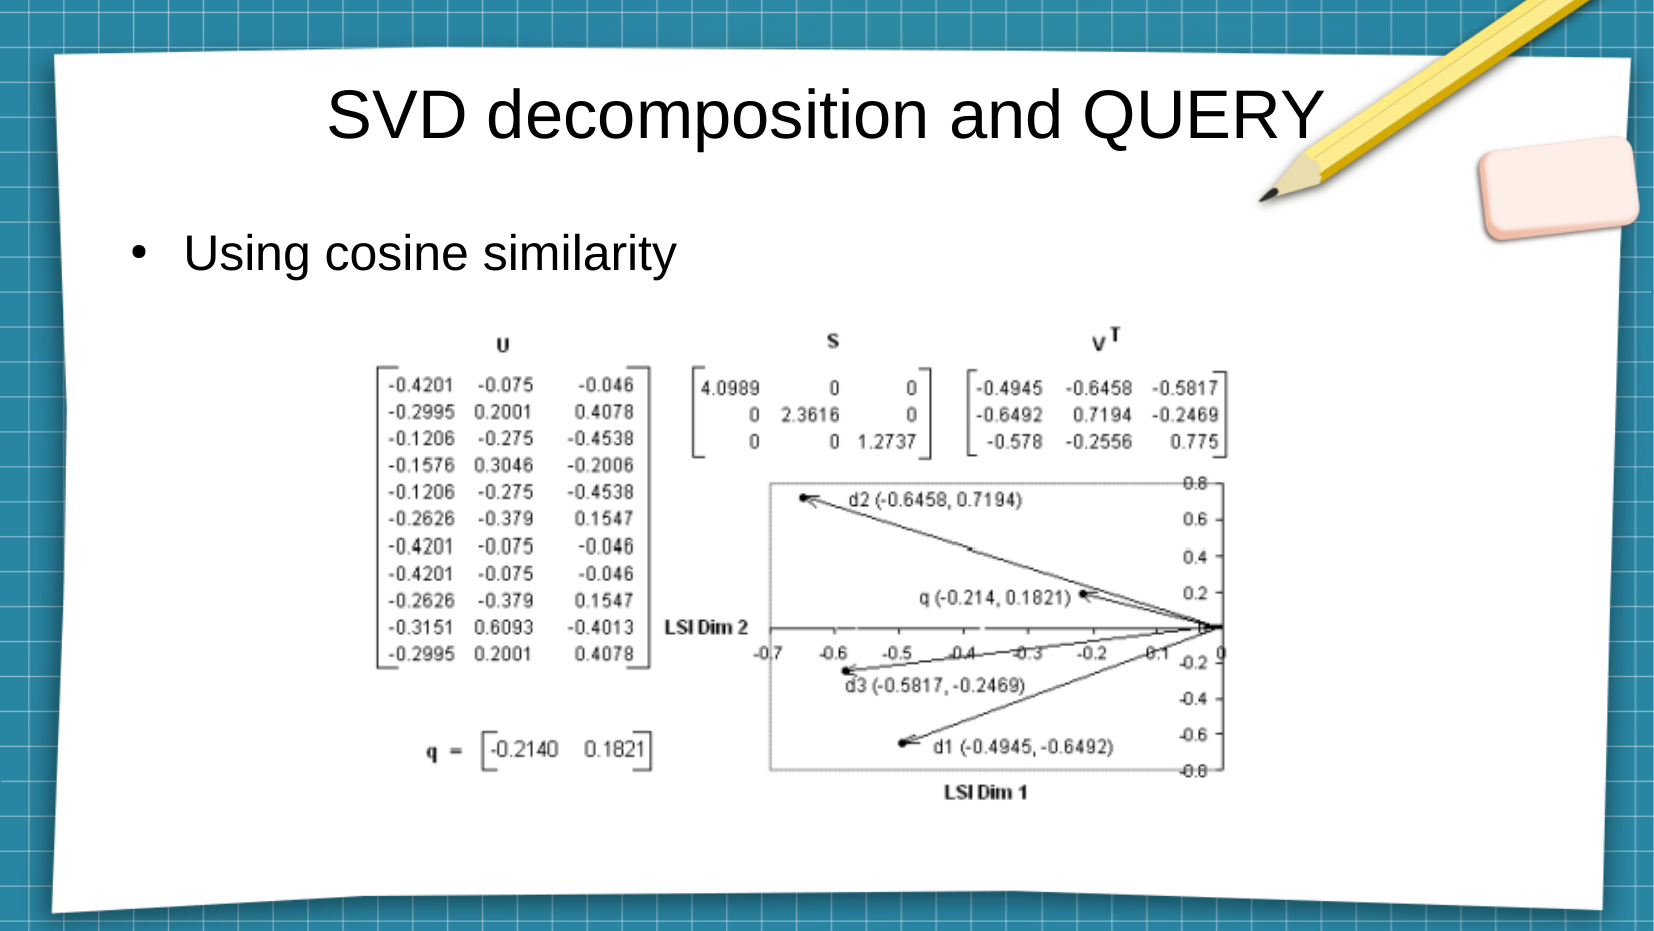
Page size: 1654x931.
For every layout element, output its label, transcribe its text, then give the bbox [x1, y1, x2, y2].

title SVD decomposition and QUERY [82, 37, 1571, 193]
list Using cosine similarity [112, 225, 1601, 765]
picture [0, 0, 1654, 931]
